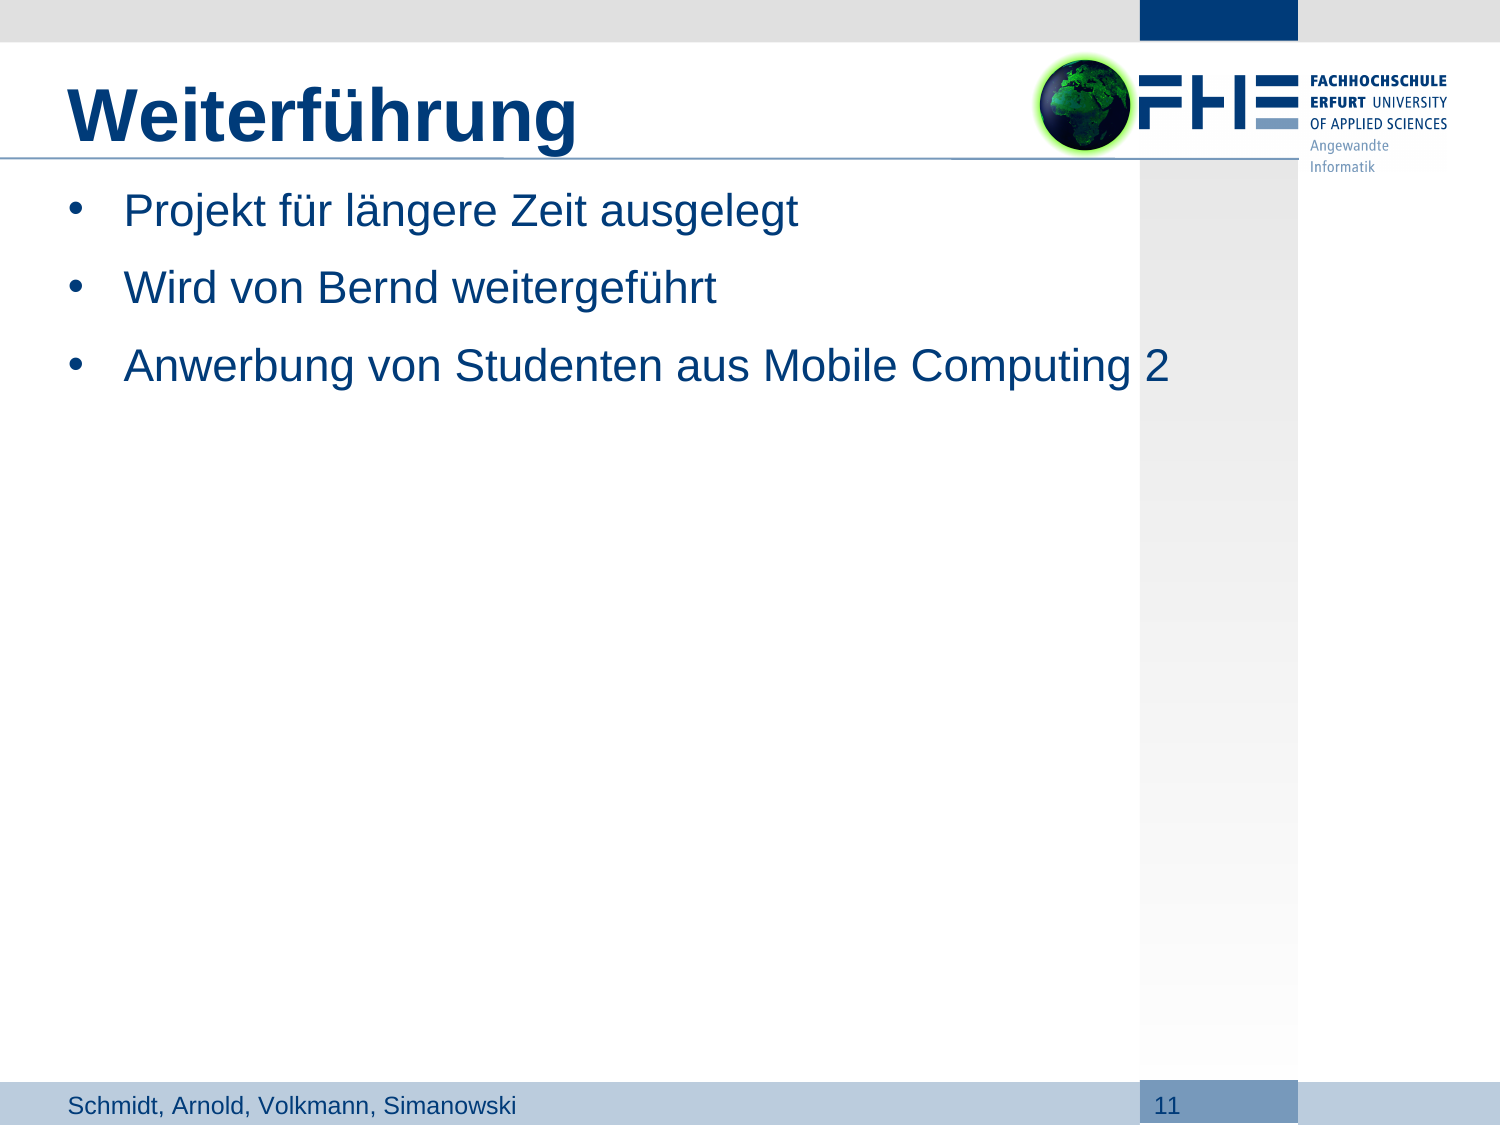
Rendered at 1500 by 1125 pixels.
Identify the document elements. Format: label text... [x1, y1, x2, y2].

picture [1030, 75, 1447, 172]
list Projekt für längere Zeit ausgelegt Wird von Bernd weitergeführt Anwerbung von Studenten aus Mobile Computing 2 [53, 172, 1500, 1083]
title Weiterführung [53, 58, 1140, 142]
picture [1030, 50, 1140, 58]
